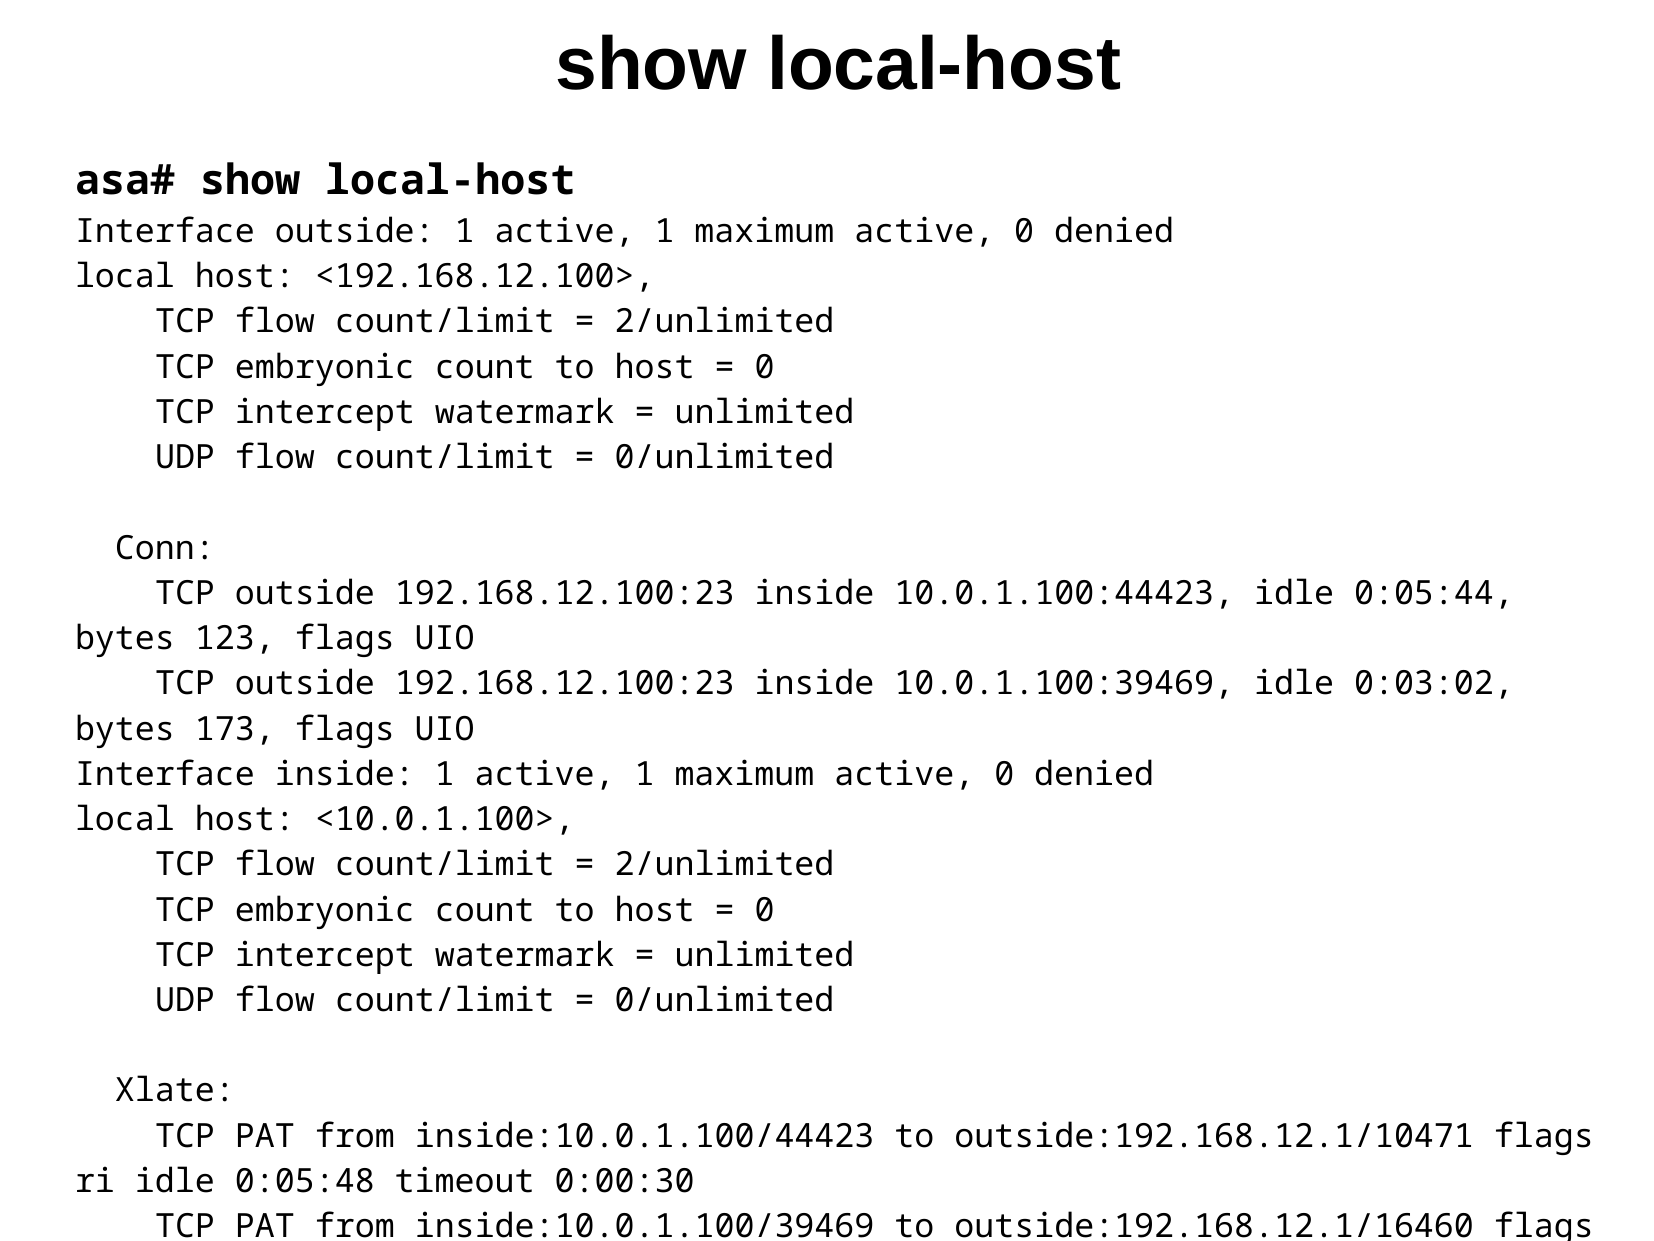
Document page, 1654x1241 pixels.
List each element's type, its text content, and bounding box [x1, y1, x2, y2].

text_box show local-host [64, 37, 1613, 113]
list asa# show local-host Interface outside: 1 active, 1 maximum active, 0 denied local host: <192.168.12.100>, TCP flow count/limit = 2/unlimited TCP embryonic count to host = 0 TCP intercept watermark = unlimited UDP flow count/limit = 0/unlimited Conn: TCP outside 192.168.12.100:23 inside 10.0.1.100:44423, idle 0:05:44, bytes 123, flags UIO TCP outside 192.168.12.100:23 inside 10.0.1.100:39469, idle 0:03:02, bytes 173, flags UIO Interface inside: 1 active, 1 maximum active, 0 denied local host: <10.0.1.100>, TCP flow count/limit = 2/unlimited TCP embryonic count to host = 0 TCP intercept watermark = unlimited UDP flow count/limit = 0/unlimited Xlate: TCP PAT from inside:10.0.1.100/44423 to outside:192.168.12.1/10471 flags ri idle 0:05:48 timeout 0:00:30 TCP PAT from inside:10.0.1.100/39469 to outside:192.168.12.1/16460 flags ri idle 0:05:57 timeout 0:00:30 Conn: TCP outside 192.168.12.100:23 inside 10.0.1.100:44423, idle 0:05:44, bytes 123, flags UIO TCP outside 192.168.12.100:23 inside 10.0.1.100:39469, idle 0:03:02, bytes 173, flags UIO [75, 150, 1613, 1190]
